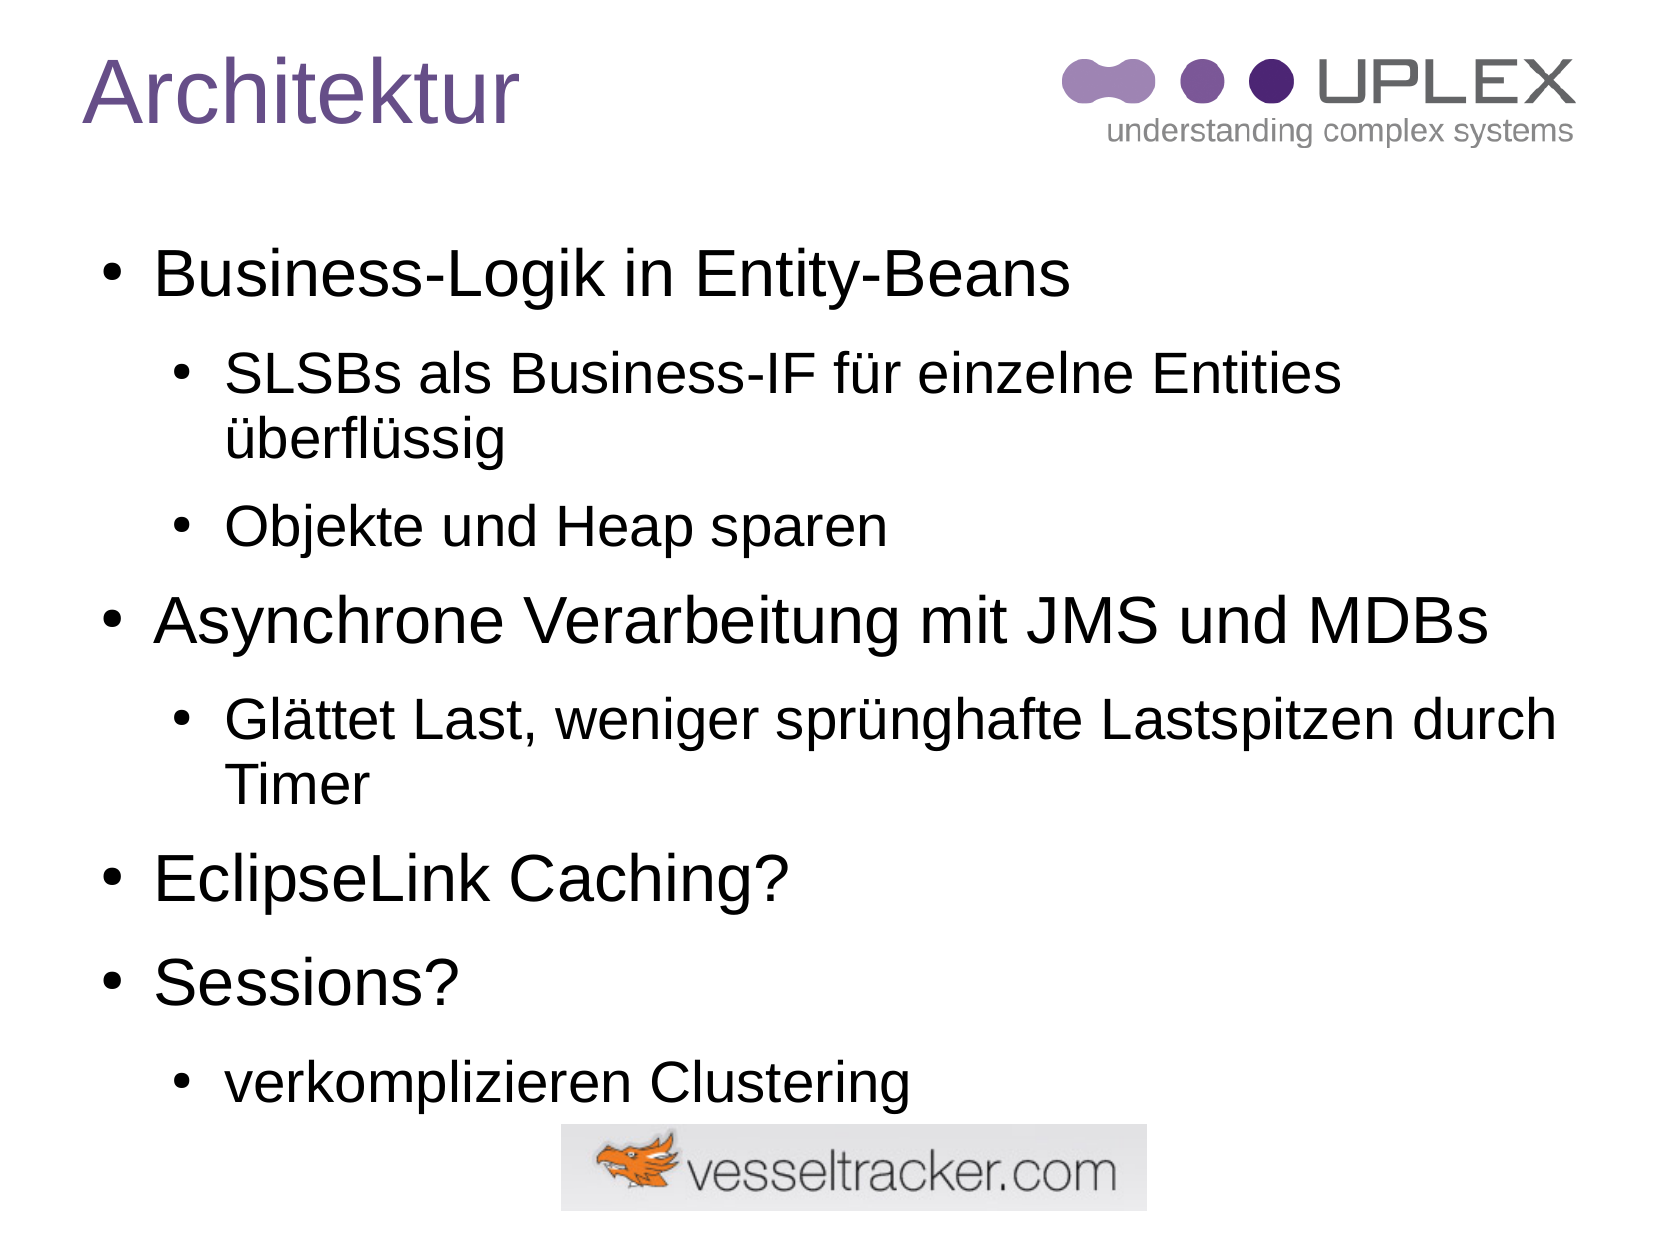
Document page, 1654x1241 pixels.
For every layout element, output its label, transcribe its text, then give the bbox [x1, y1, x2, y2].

list Business-Logik in Entity-Beans SLSBs als Business-IF für einzelne Entities überflüssig Objekte und Heap sparen Asynchrone Verarbeitung mit JMS und MDBs Glättet Last, weniger sprünghafte Lastspitzen durch Timer EclipseLink Caching? Sessions? verkomplizieren Clustering [82, 236, 1571, 1121]
picture [561, 1124, 1147, 1211]
picture [1062, 59, 1576, 148]
title Architektur [82, 40, 1004, 143]
